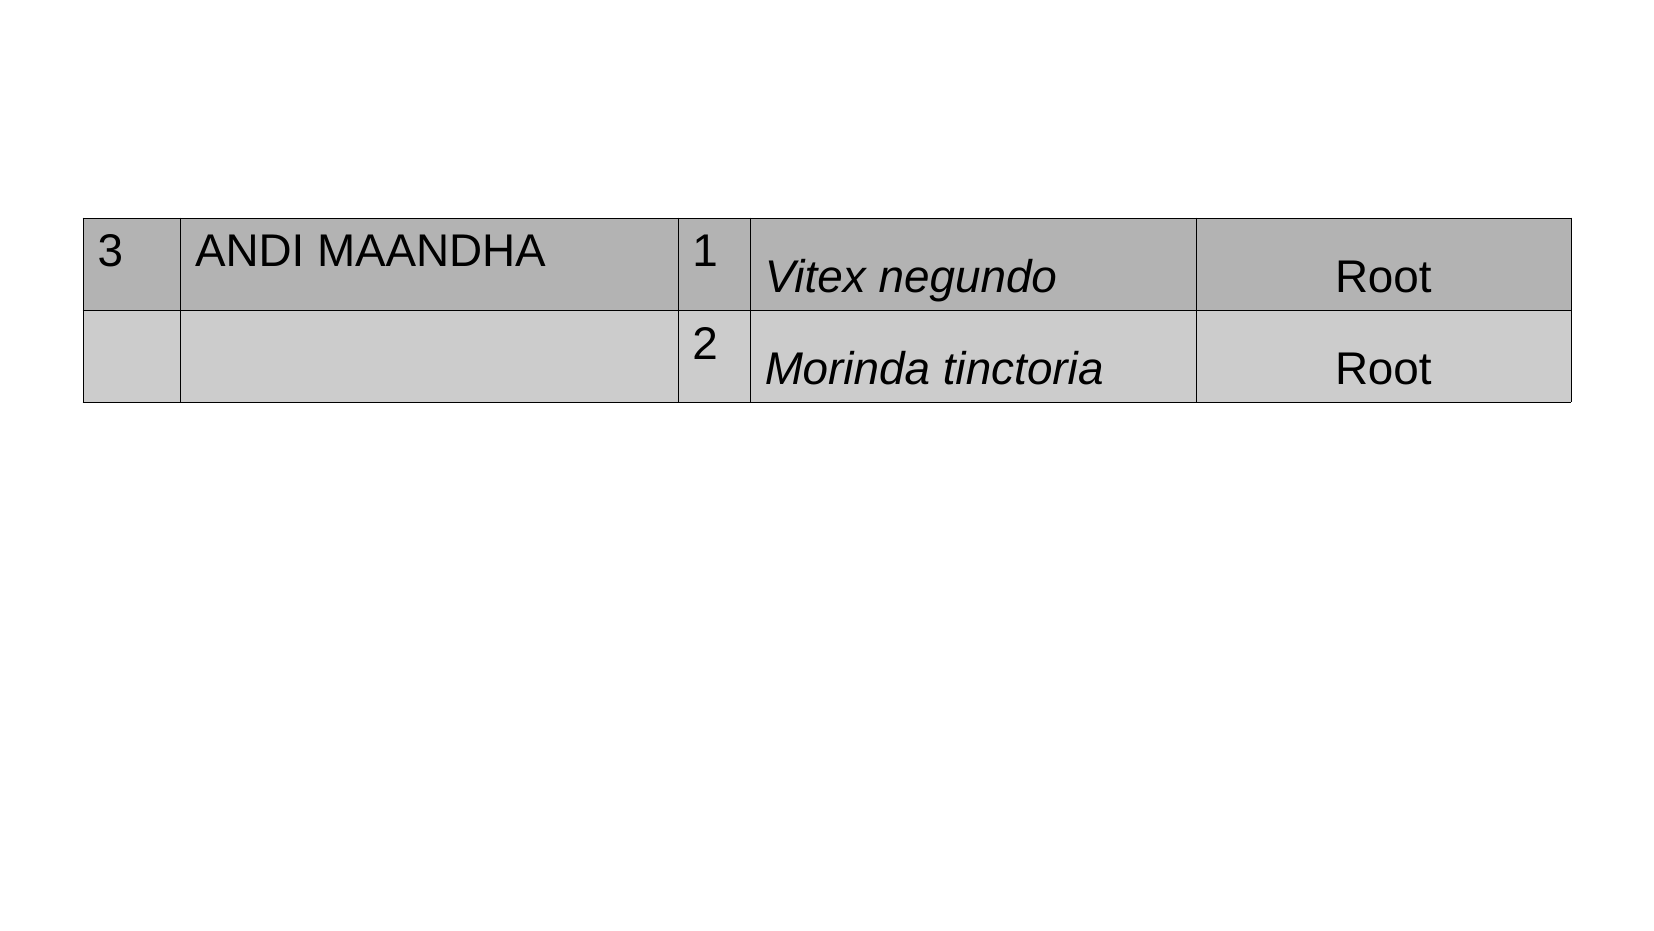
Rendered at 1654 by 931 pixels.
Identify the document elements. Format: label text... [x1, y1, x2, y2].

table_cell [84, 311, 180, 402]
table_cell [181, 311, 678, 402]
table_cell 2 [679, 311, 750, 402]
table_header 1 [679, 219, 750, 310]
table_header Root [1197, 219, 1571, 310]
table_header Vitex negundo [751, 219, 1196, 310]
table_cell Morinda tinctoria [751, 311, 1196, 402]
table_cell Root [1197, 311, 1571, 402]
table_header 3 [84, 219, 180, 310]
table_header ANDI MAANDHA [181, 219, 678, 310]
